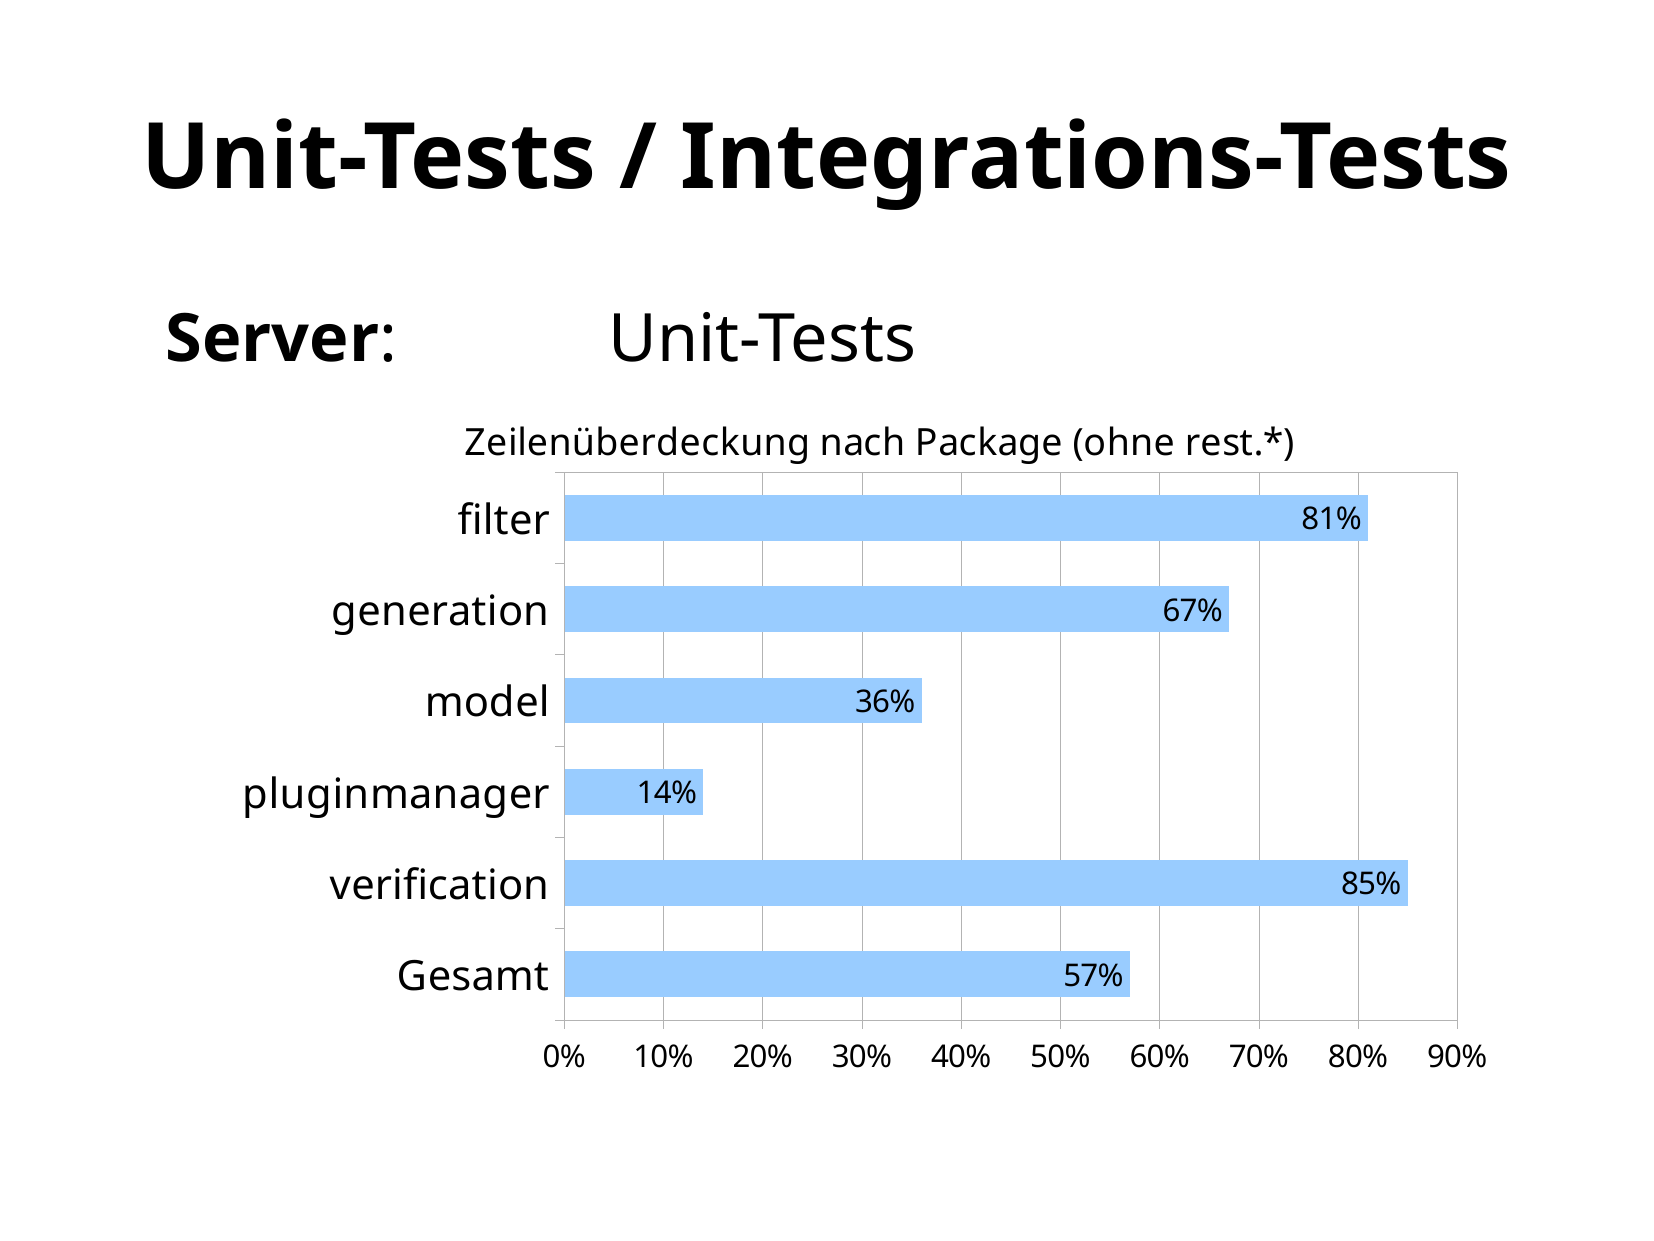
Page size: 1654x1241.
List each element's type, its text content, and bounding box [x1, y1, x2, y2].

list Server: Unit-Tests [165, 290, 1512, 1109]
chart [212, 401, 1489, 1087]
title Unit-Tests / Integrations-Tests [82, 49, 1571, 257]
